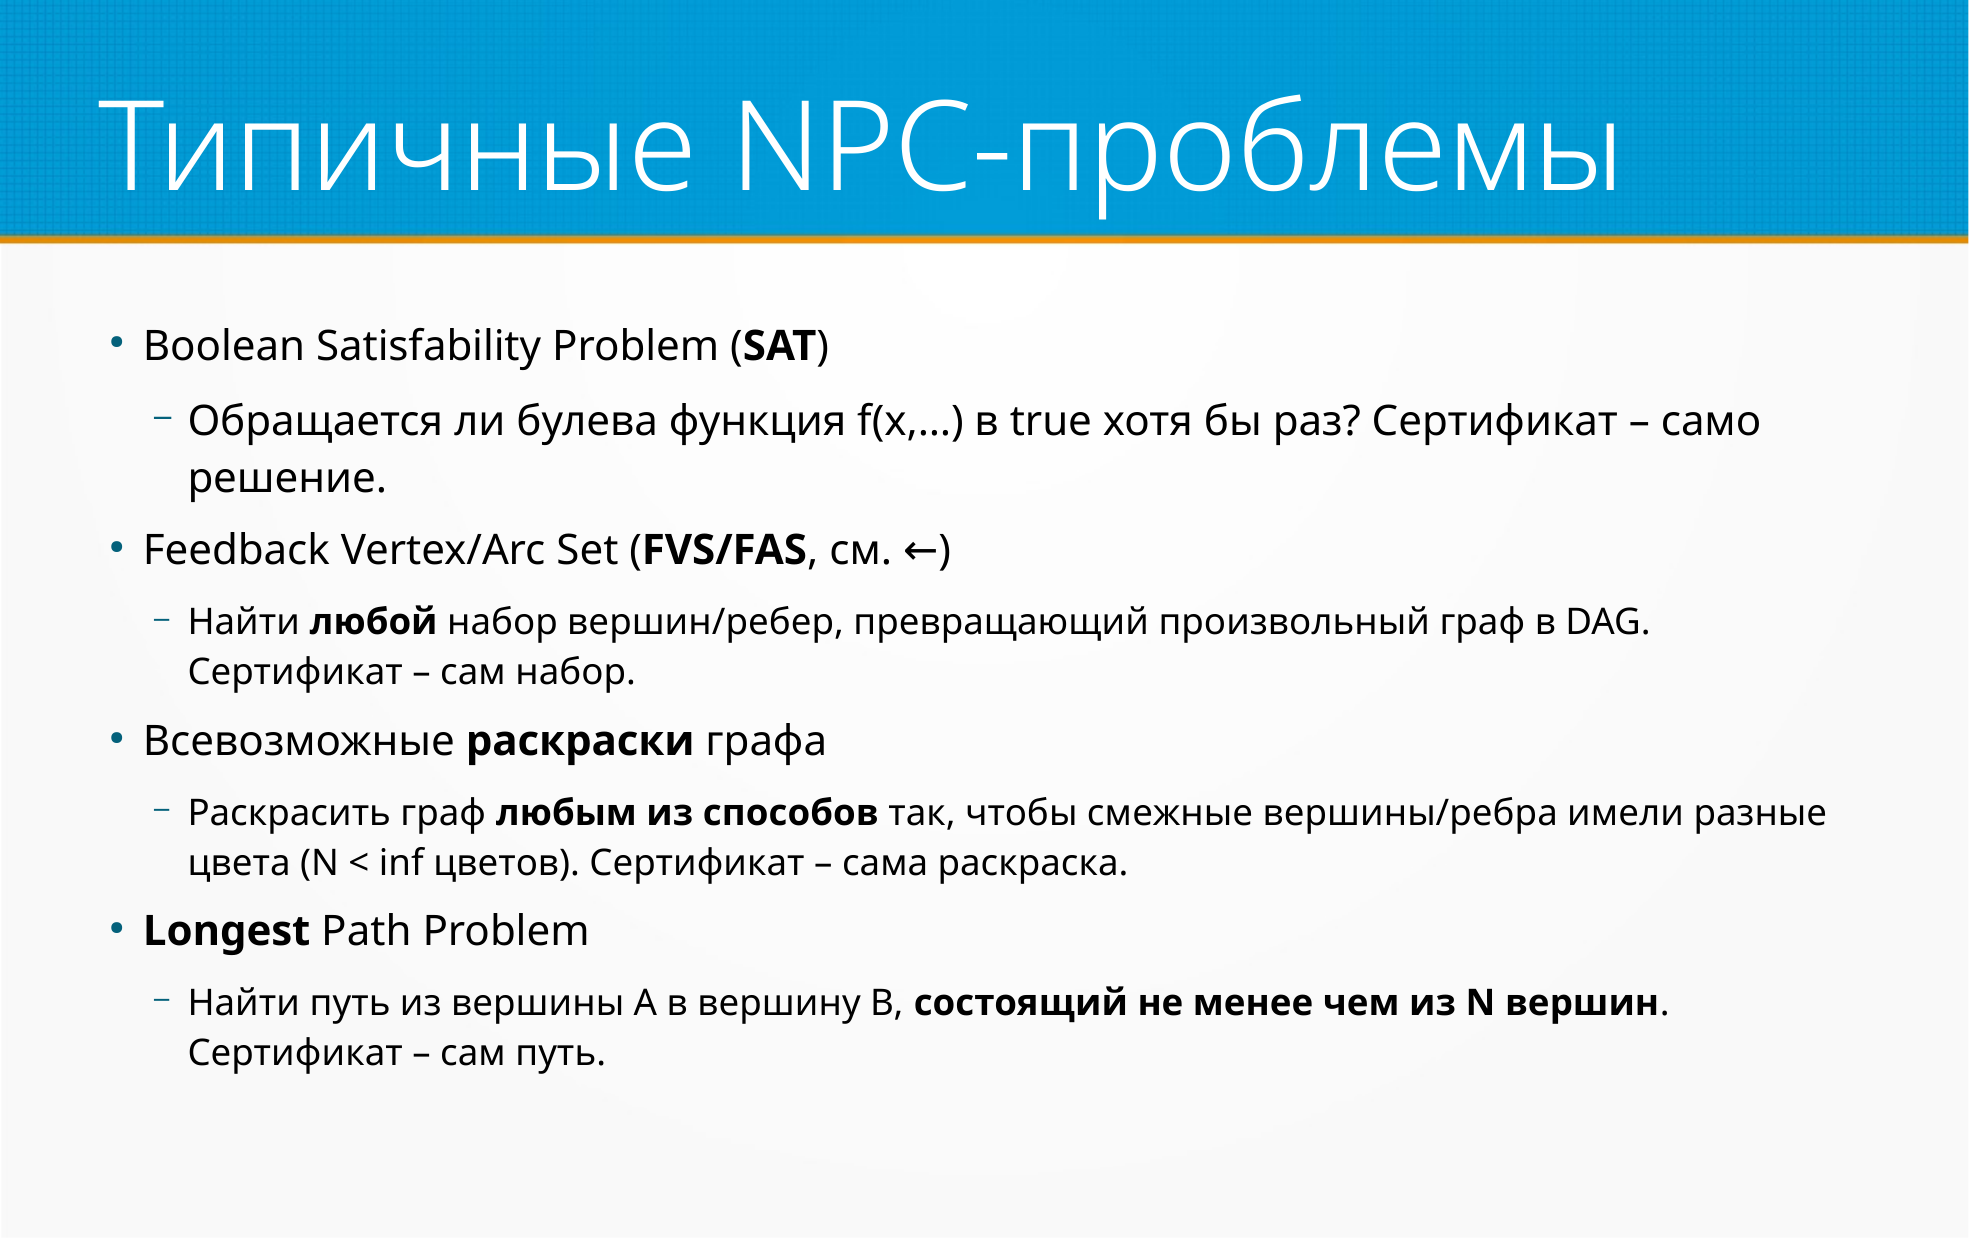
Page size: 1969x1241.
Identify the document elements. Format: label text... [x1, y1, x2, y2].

title Типичные NPC-проблемы [98, 19, 1870, 227]
list Boolean Satisfability Problem (SAT) Обращается ли булева функция f(x,…) в true хотя бы раз? Сертификат – само решение. Feedback Vertex/Arc Set (FVS/FAS, см. ←) Найти любой набор вершин/ребер, превращающий произвольный граф в DAG. Сертификат – сам набор. Всевозможные раскраски графа Раскрасить граф любым из способов так, чтобы смежные вершины/ребра имели разные цвета (N < inf цветов). Сертификат – сама раскраска. Longest Path Problem Найти путь из вершины A в вершину B, состоящий не менее чем из N вершин. Сертификат – сам путь. [98, 315, 1861, 1081]
picture [0, 233, 1969, 1241]
